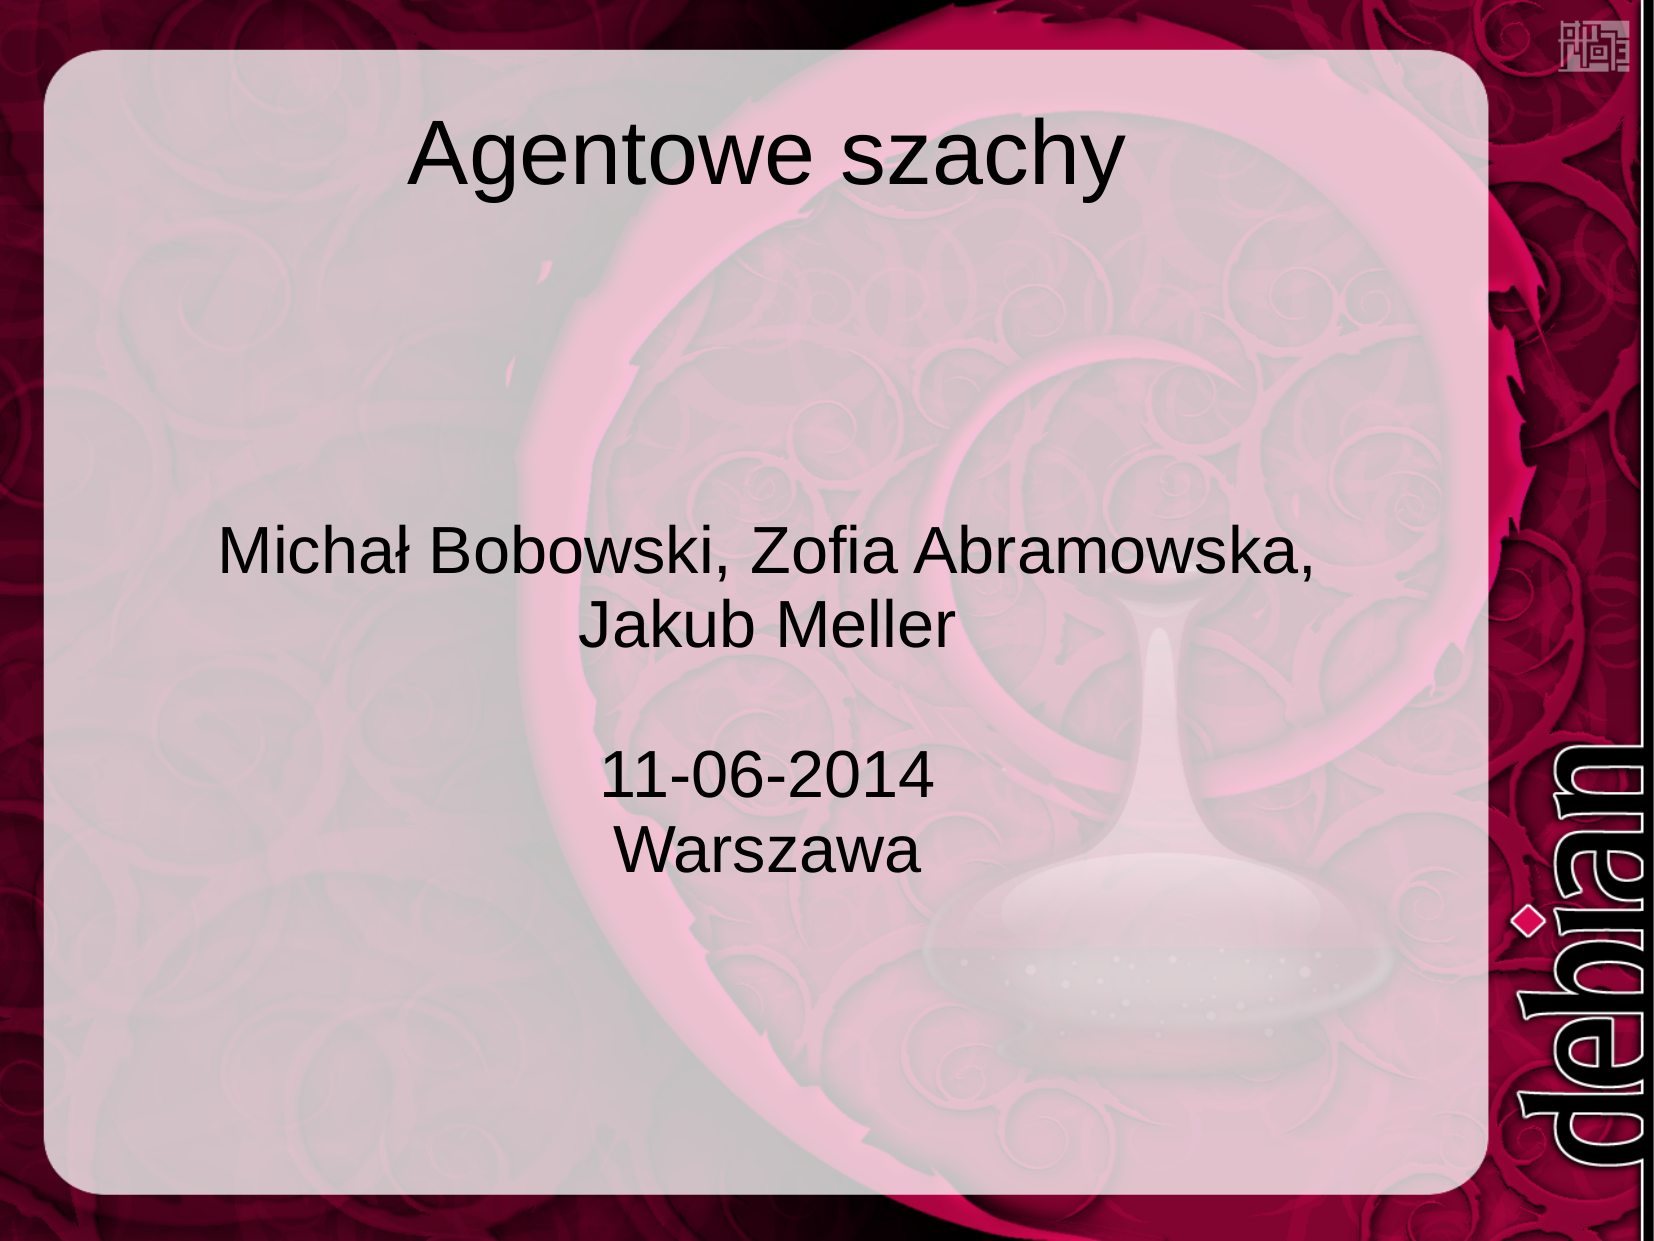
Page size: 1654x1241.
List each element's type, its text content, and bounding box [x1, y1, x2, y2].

picture [0, 0, 1654, 1241]
title Agentowe szachy [59, 49, 1477, 257]
subtitle Michał Bobowski, Zofia Abramowska, Jakub Meller 11-06-2014 Warszawa [59, 290, 1477, 1109]
